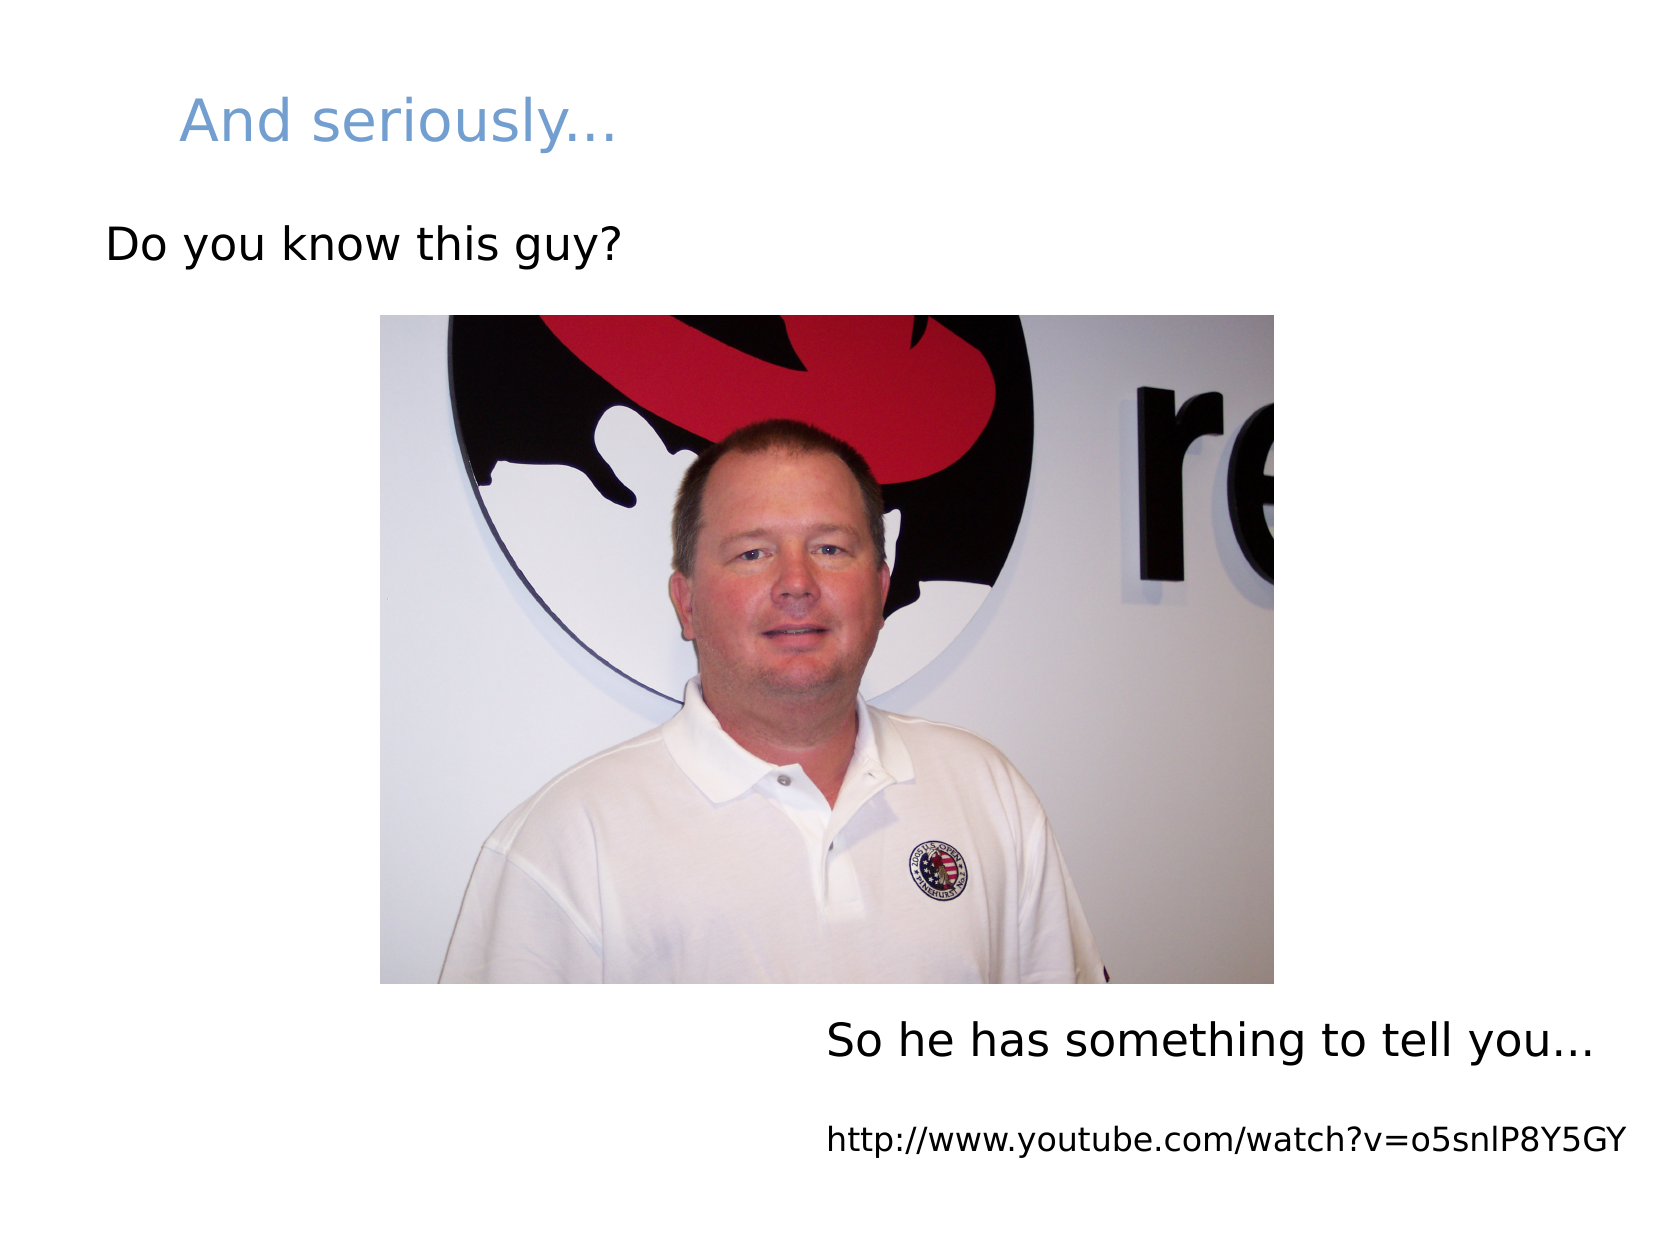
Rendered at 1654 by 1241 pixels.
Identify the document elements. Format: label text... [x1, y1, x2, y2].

picture [380, 315, 1274, 984]
text_box So he has something to tell you... http://www.youtube.com/watch?v=o5snlP8Y5GY [811, 1006, 1643, 1167]
text_box Do you know this guy? [90, 210, 639, 279]
text_box And seriously... [164, 79, 634, 163]
